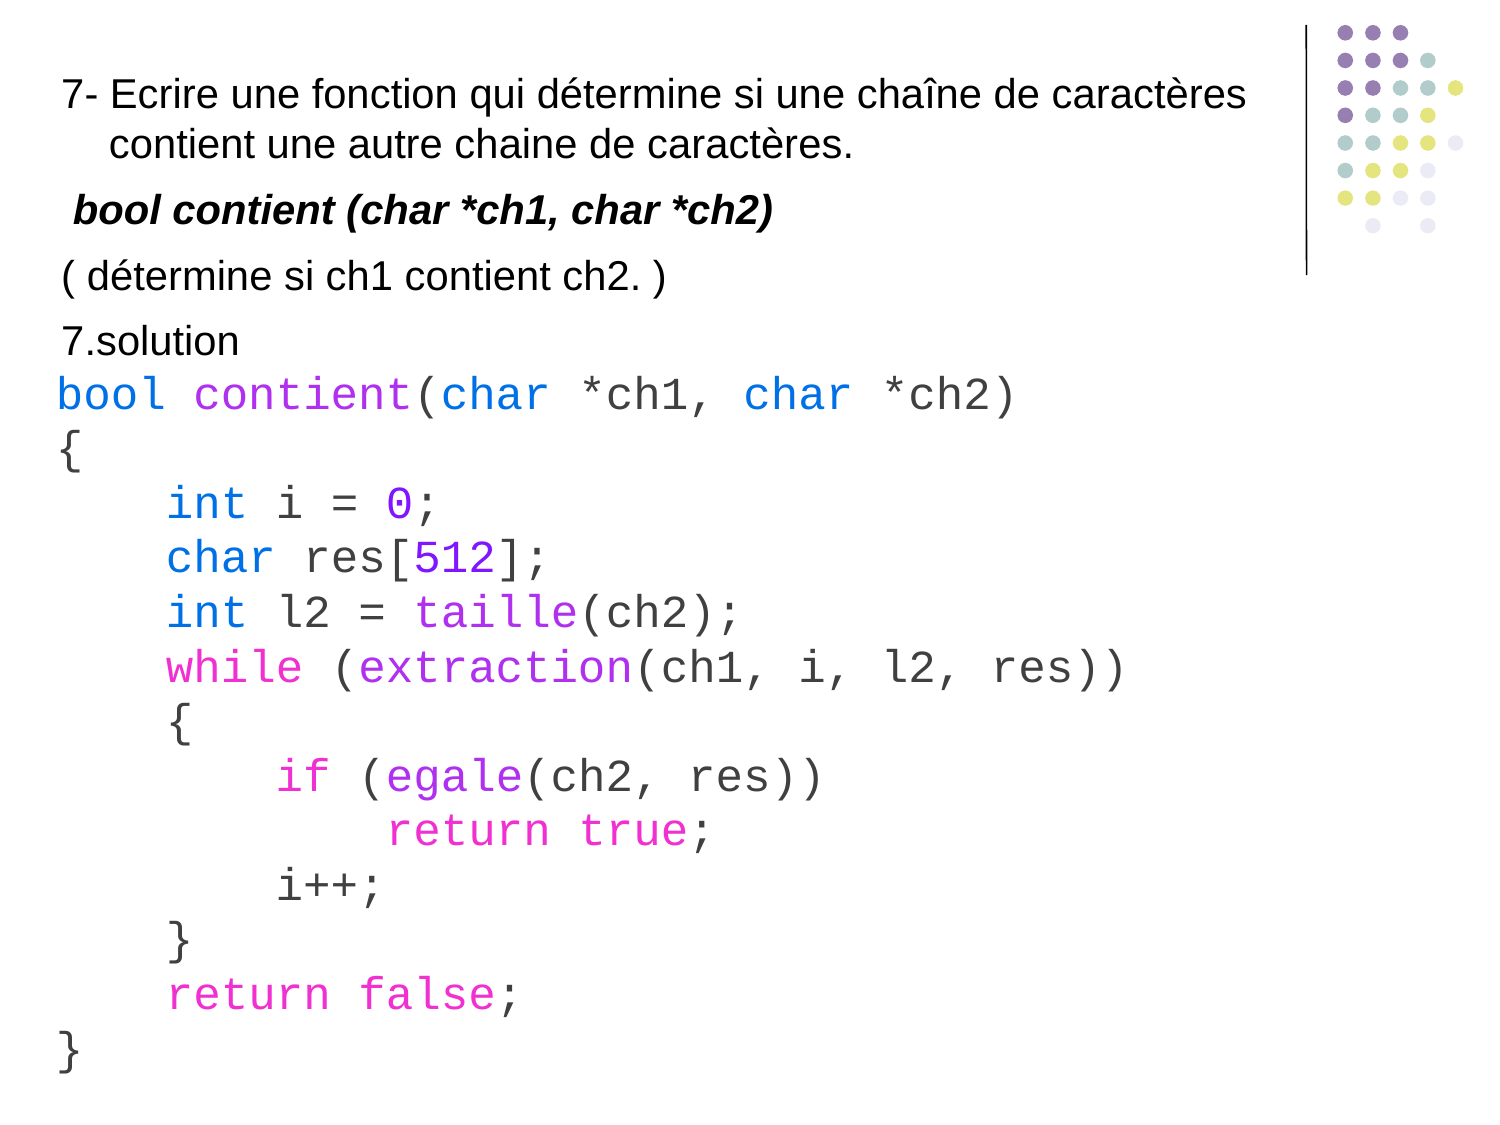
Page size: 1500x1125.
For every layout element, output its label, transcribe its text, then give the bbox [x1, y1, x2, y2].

list 7- Ecrire une fonction qui détermine si une chaîne de caractères contient une autre chaine de caractères. bool contient (char *ch1, char *ch2) ( détermine si ch1 contient ch2. ) 7.solution bool contient(char *ch1, char *ch2) { int i = 0; char res[512]; int l2 = taille(ch2); while (extraction(ch1, i, l2, res)) { if (egale(ch2, res)) return true; i++; } return false; } [37, 59, 1388, 1125]
